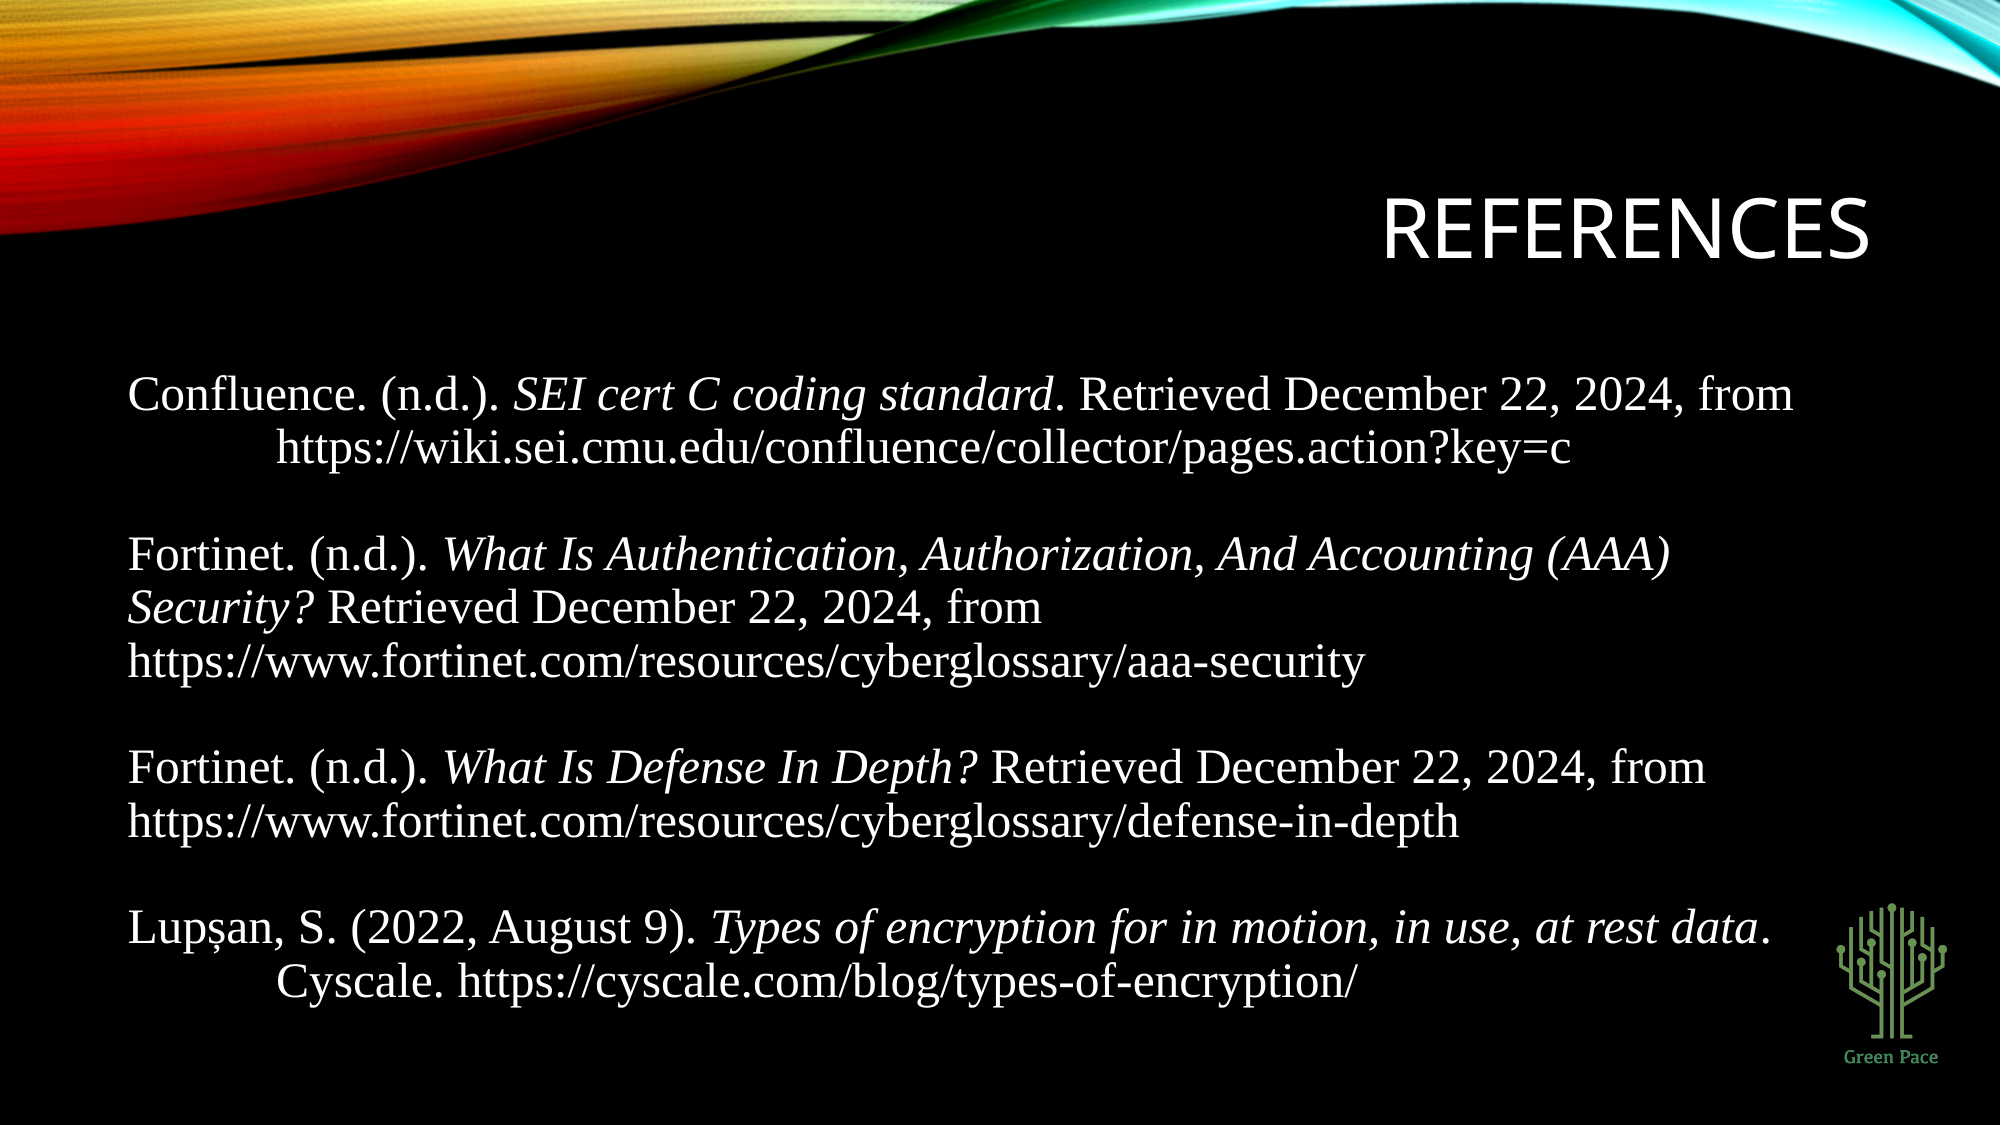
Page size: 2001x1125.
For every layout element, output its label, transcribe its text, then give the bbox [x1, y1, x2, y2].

picture [0, 0, 2000, 237]
picture [1818, 892, 1964, 1081]
title REFERENCES [474, 125, 1888, 338]
list Confluence. (n.d.). SEI cert C coding standard. Retrieved December 22, 2024, from https://wiki.sei.cmu.edu/confluence/collector/pages.action?key=c Fortinet. (n.d.). What Is Authentication, Authorization, And Accounting (AAA) Security? Retrieved December 22, 2024, from https://www.fortinet.com/resources/cyberglossary/aaa-security Fortinet. (n.d.). What Is Defense In Depth? Retrieved December 22, 2024, from https://www.fortinet.com/resources/cyberglossary/defense-in-depth Lupșan, S. (2022, August 9). Types of encryption for in motion, in use, at rest data. Cyscale. https://cyscale.com/blog/types-of-encryption/ [112, 360, 1888, 1021]
